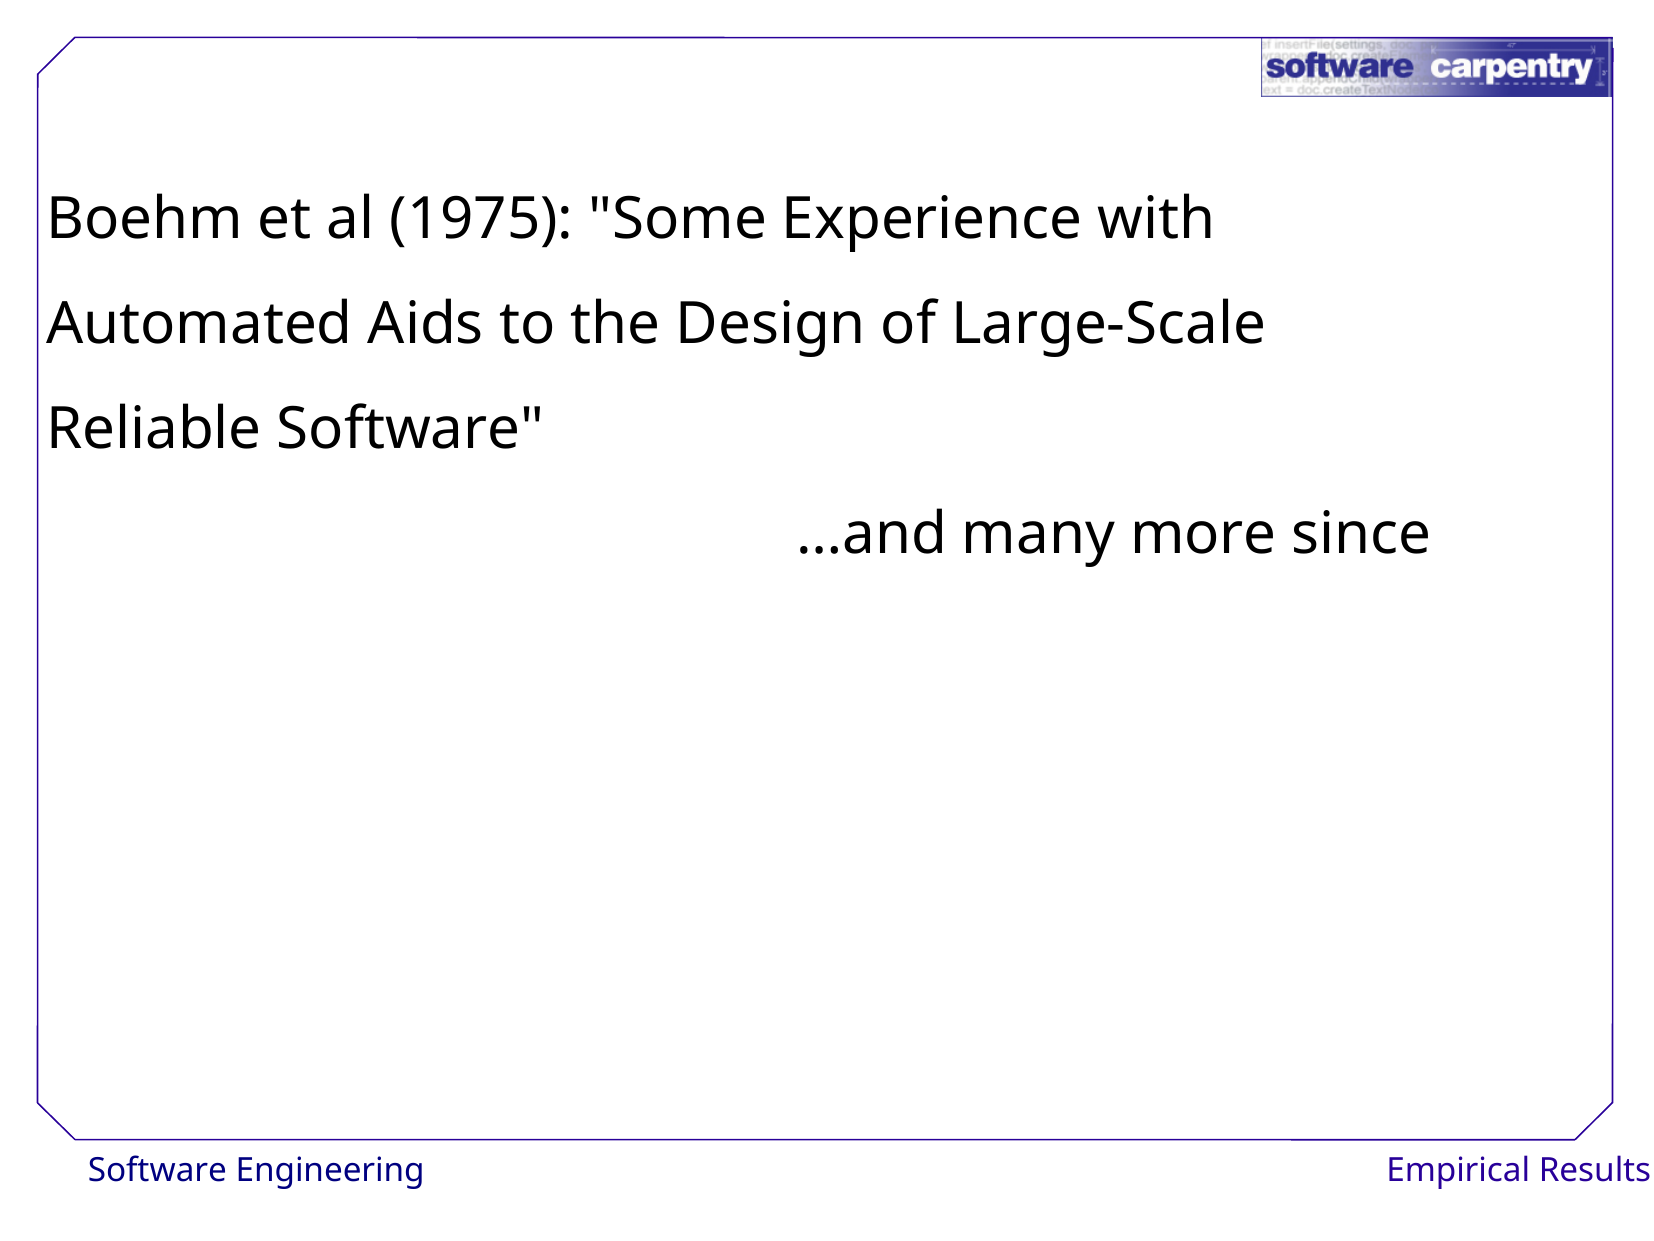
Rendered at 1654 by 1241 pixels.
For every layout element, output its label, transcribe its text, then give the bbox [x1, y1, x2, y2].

picture [1261, 39, 1613, 97]
text_box Boehm et al (1975): "Some Experience with Automated Aids to the Design of Large-Scale Reliable Software" …and many more since [31, 137, 1597, 574]
